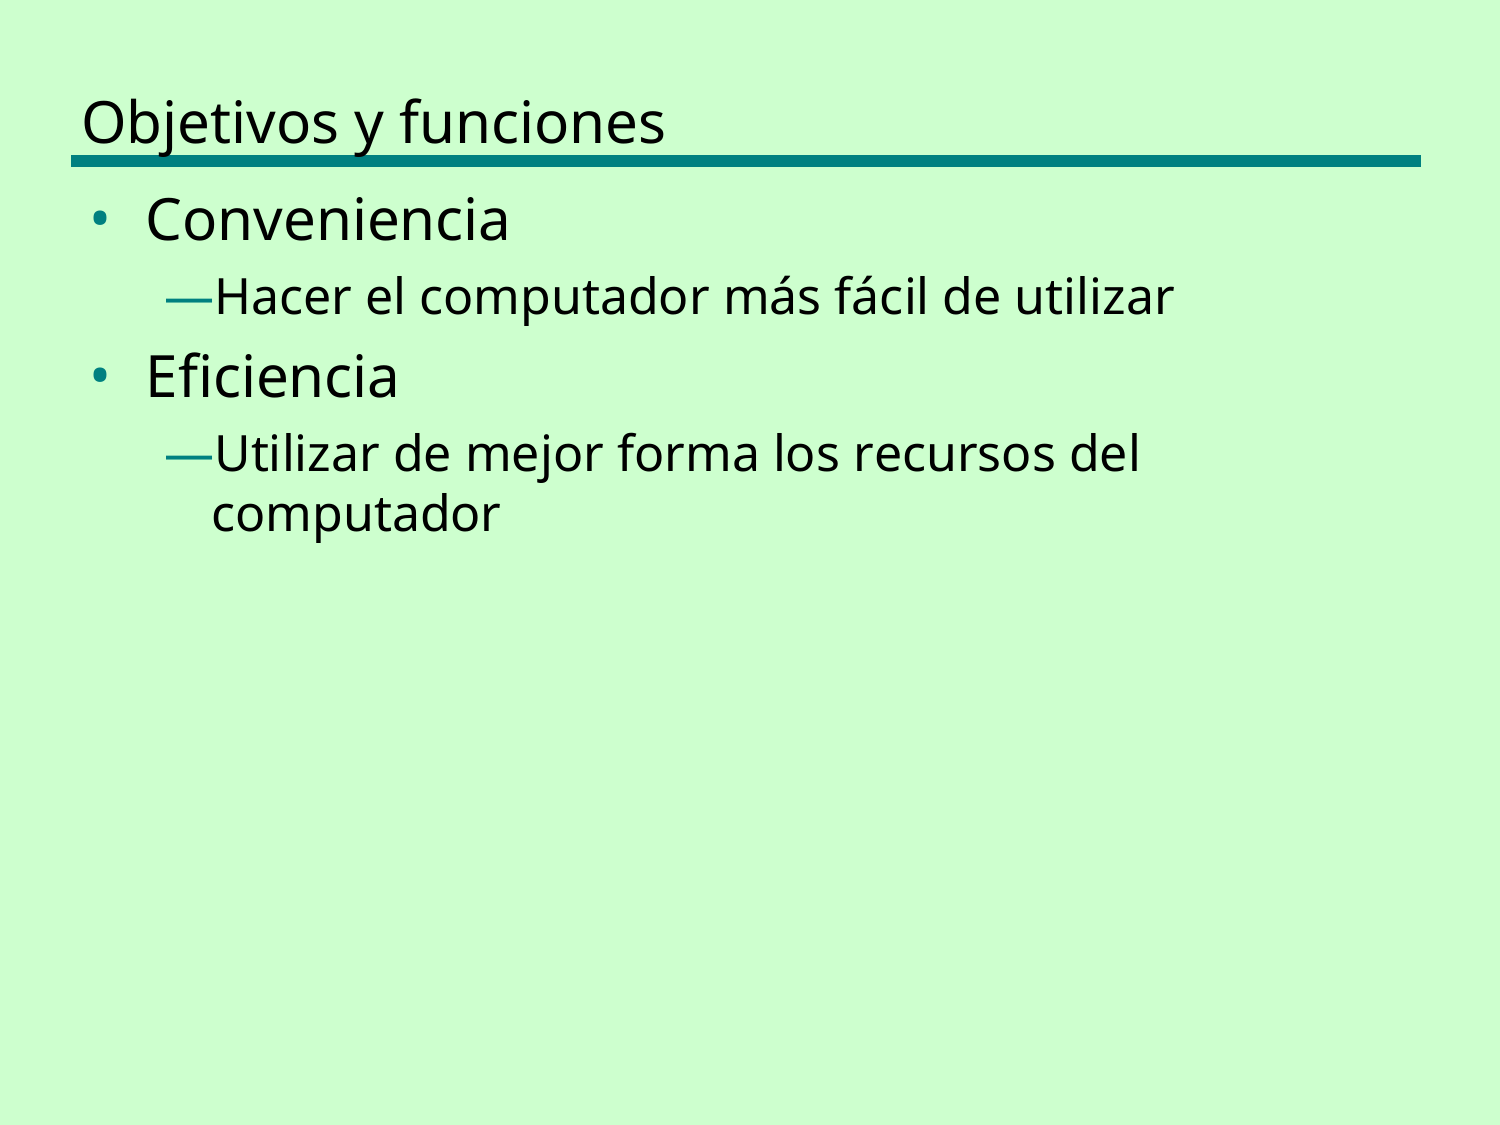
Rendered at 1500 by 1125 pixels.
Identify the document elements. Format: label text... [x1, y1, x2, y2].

title Objetivos y funciones [66, 24, 1413, 163]
list Conveniencia Hacer el computador más fácil de utilizar Eficiencia Utilizar de mejor forma los recursos del computador [74, 174, 1417, 1101]
